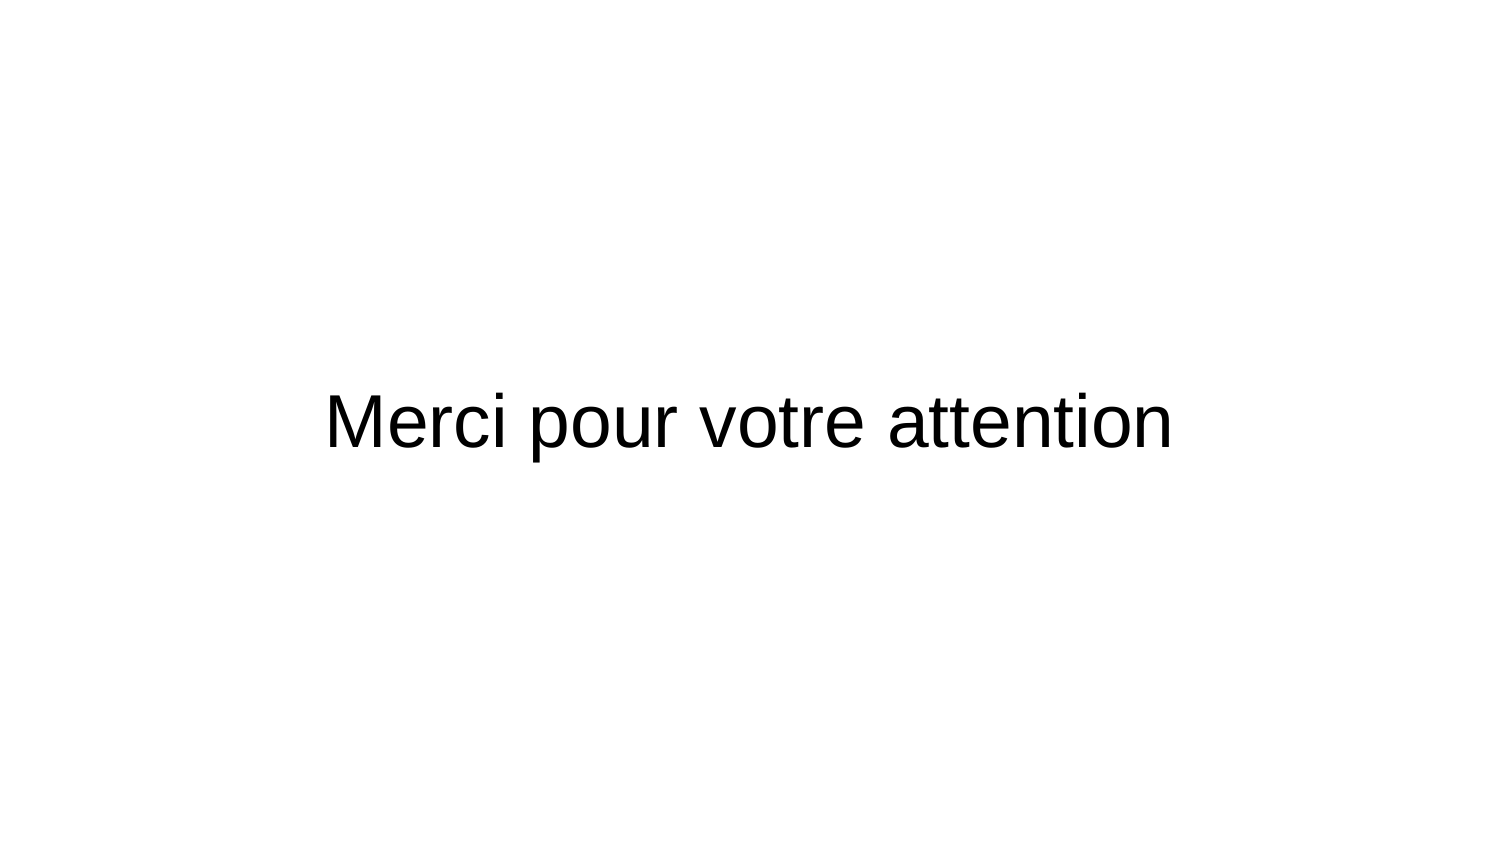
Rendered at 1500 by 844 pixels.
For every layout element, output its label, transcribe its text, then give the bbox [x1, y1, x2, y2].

title Merci pour votre attention [51, 352, 1449, 491]
